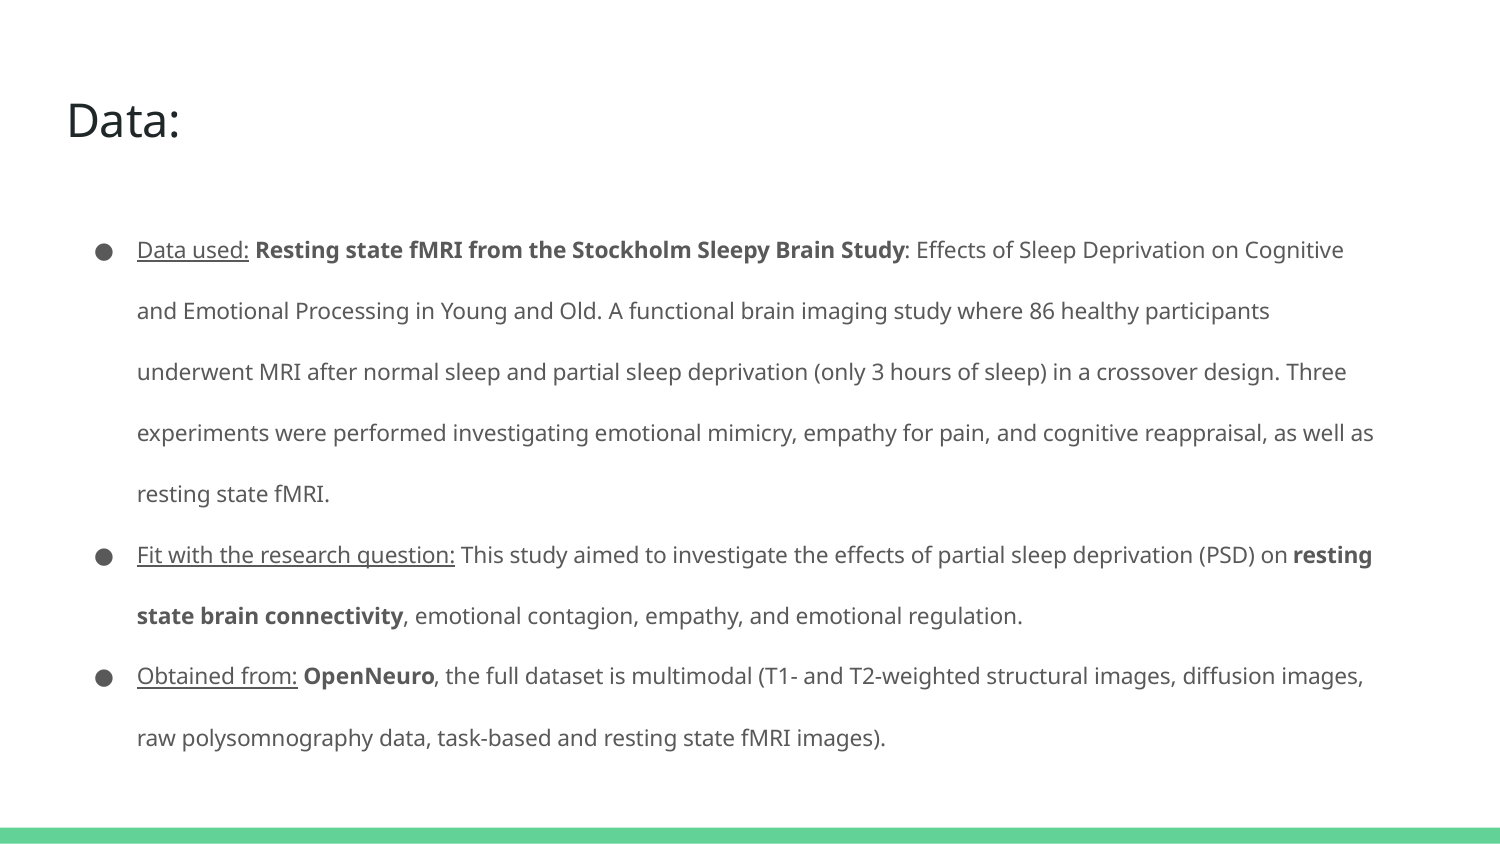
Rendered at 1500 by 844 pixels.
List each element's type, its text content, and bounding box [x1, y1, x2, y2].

text_box Data used: Resting state fMRI from the Stockholm Sleepy Brain Study: Effects of Sleep Deprivation on Cognitive and Emotional Processing in Young and Old. A functional brain imaging study where 86 healthy participants underwent MRI after normal sleep and partial sleep deprivation (only 3 hours of sleep) in a crossover design. Three experiments were performed investigating emotional mimicry, empathy for pain, and cognitive reappraisal, as well as resting state fMRI. Fit with the research question: This study aimed to investigate the effects of partial sleep deprivation (PSD) on resting state brain connectivity, emotional contagion, empathy, and emotional regulation. Obtained from: OpenNeuro, the full dataset is multimodal (T1- and T2-weighted structural images, diffusion images, raw polysomnography data, task-based and resting state fMRI images). [58, 188, 1391, 780]
title Data: [51, 72, 1449, 167]
